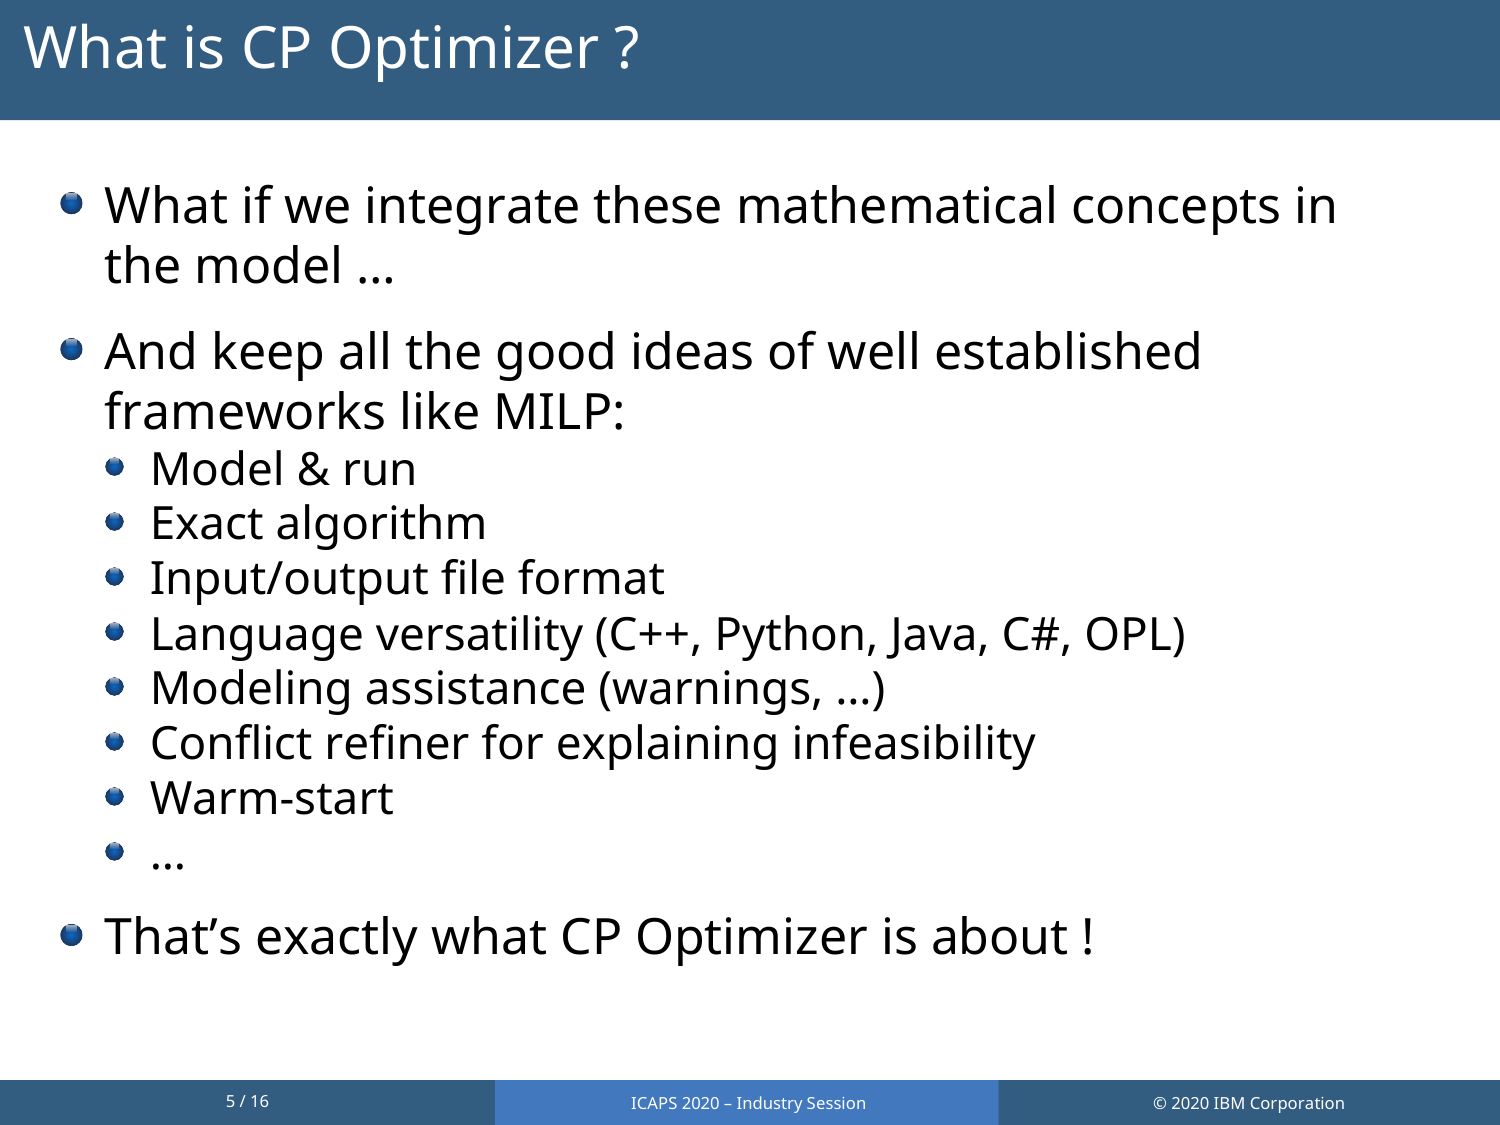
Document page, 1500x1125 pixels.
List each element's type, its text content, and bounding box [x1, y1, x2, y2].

title What is CP Optimizer ? [0, 0, 1500, 121]
list What if we integrate these mathematical concepts in the model … And keep all the good ideas of well established frameworks like MILP: Model & run Exact algorithm Input/output file format Language versatility (C++, Python, Java, C#, OPL) Modeling assistance (warnings, …) Conflict refiner for explaining infeasibility Warm-start … That’s exactly what CP Optimizer is about ! [45, 165, 1441, 1036]
